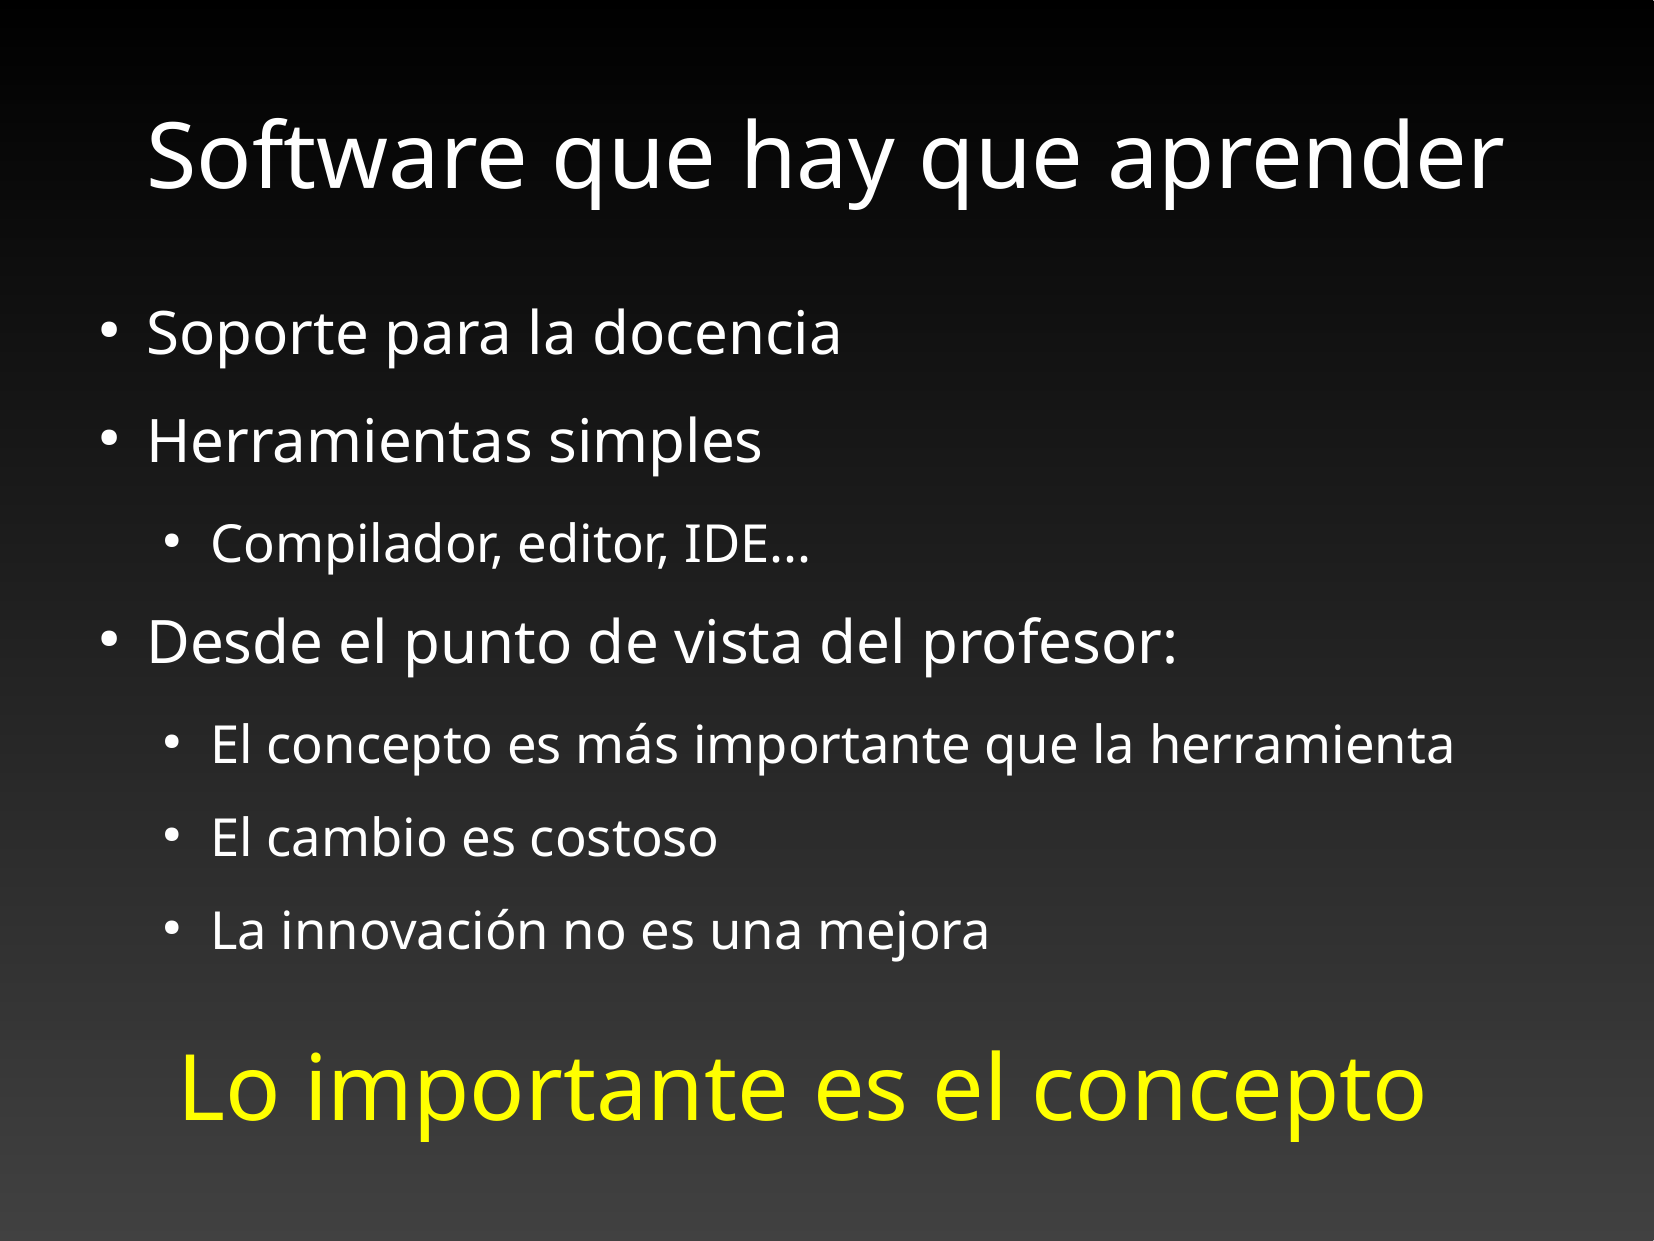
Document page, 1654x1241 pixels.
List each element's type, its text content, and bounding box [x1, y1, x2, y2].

title Software que hay que aprender [82, 56, 1571, 250]
list Soporte para la docencia Herramientas simples Compilador, editor, IDE... Desde el punto de vista del profesor: El concepto es más importante que la herramienta El cambio es costoso La innovación no es una mejora [82, 290, 1571, 975]
title Lo importante es el concepto [59, 988, 1548, 1182]
